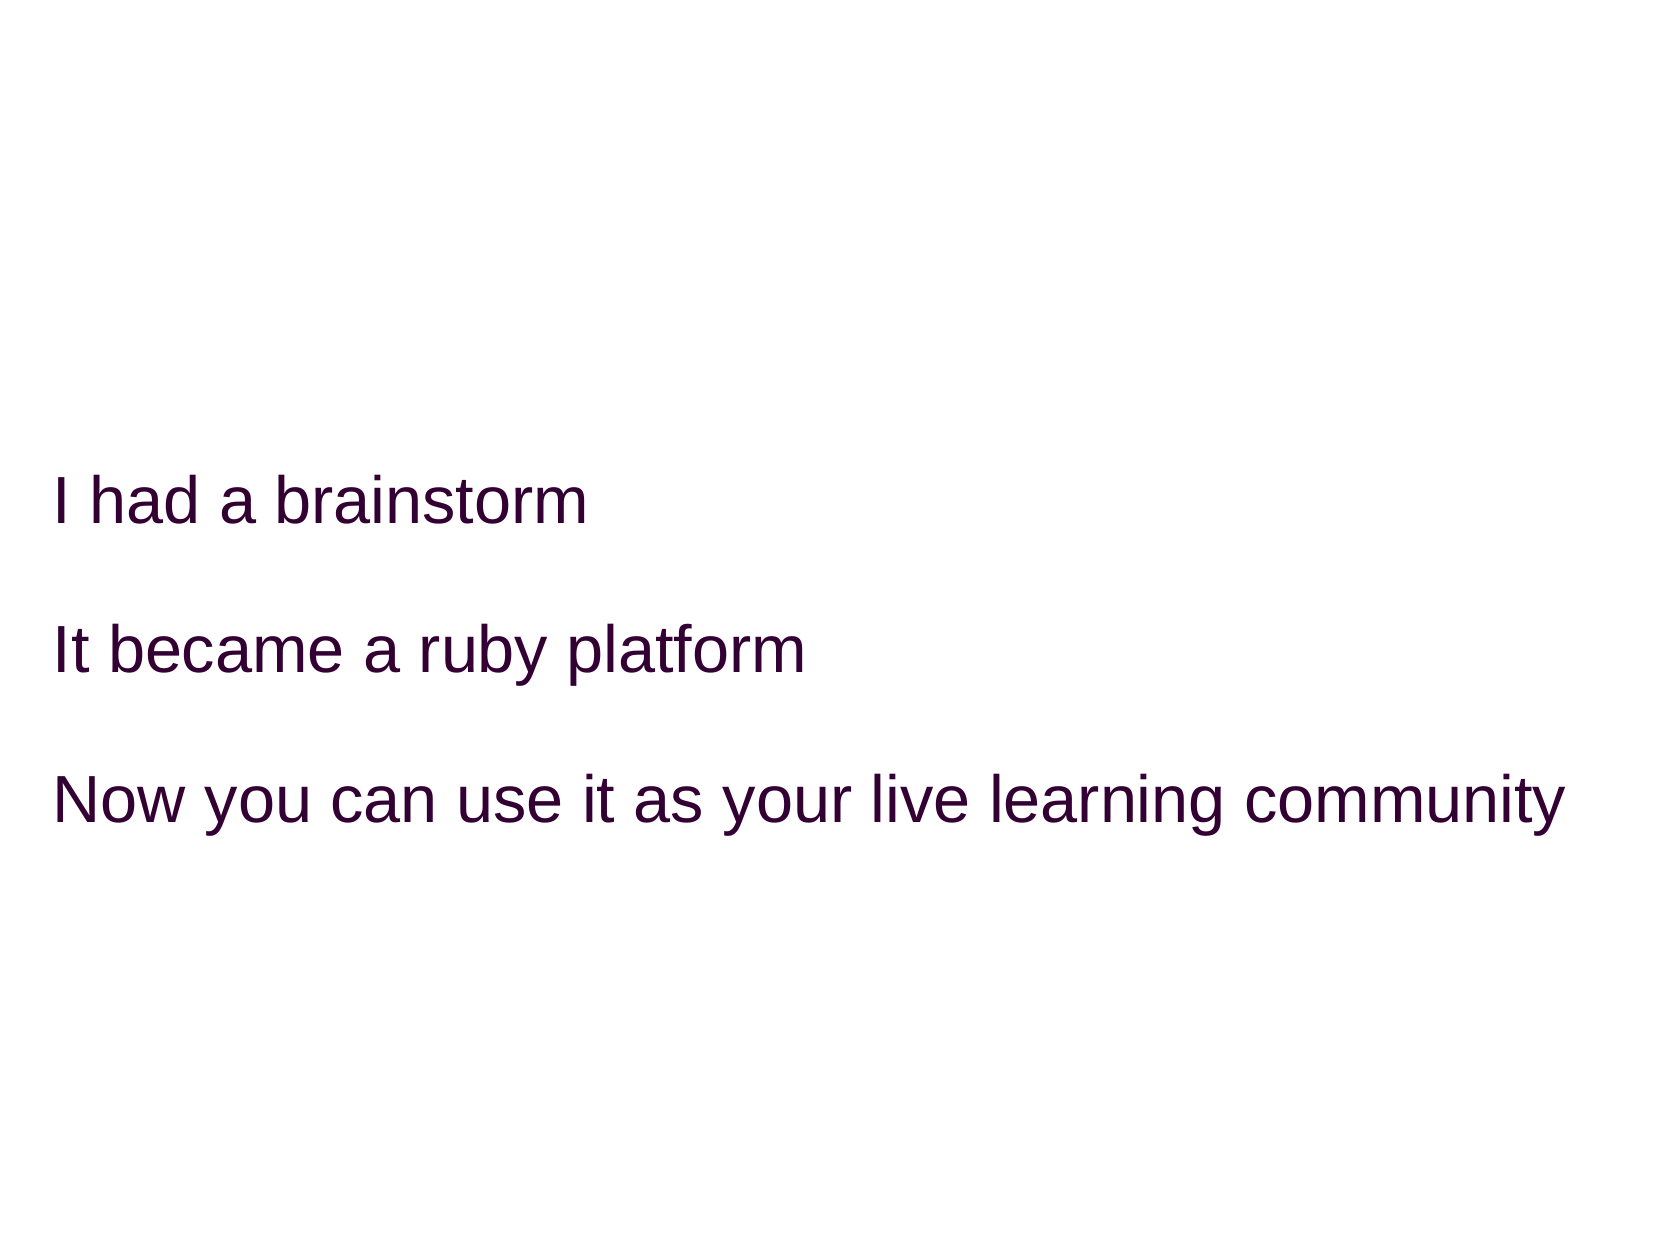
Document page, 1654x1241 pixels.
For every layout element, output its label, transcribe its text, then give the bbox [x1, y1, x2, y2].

subtitle I had a brainstorm It became a ruby platform Now you can use it as your live learning community [52, 290, 1606, 1010]
